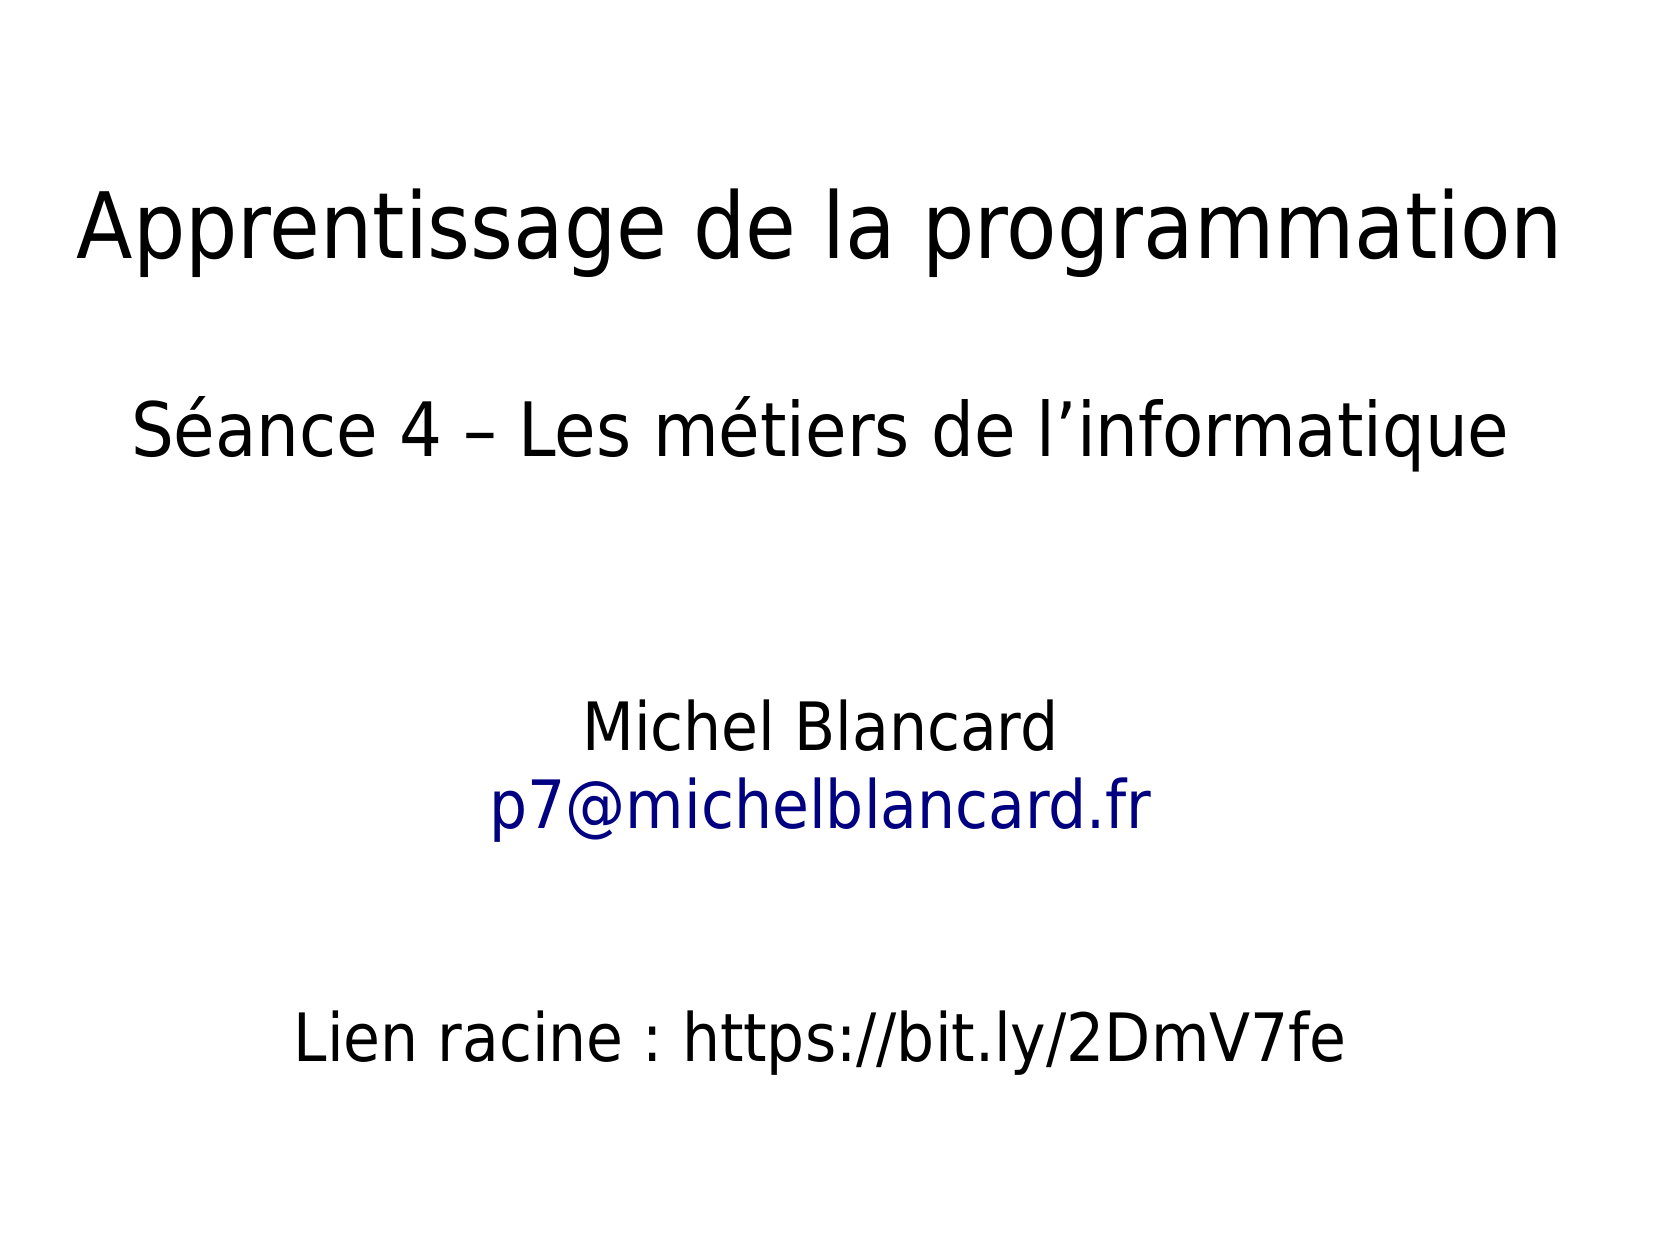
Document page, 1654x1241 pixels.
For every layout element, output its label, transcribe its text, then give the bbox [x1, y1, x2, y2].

title Apprentissage de la programmation Séance 4 – Les métiers de l’informatique Michel Blancard p7@michelblancard.fr Lien racine : https://bit.ly/2DmV7fe [35, 129, 1607, 1122]
